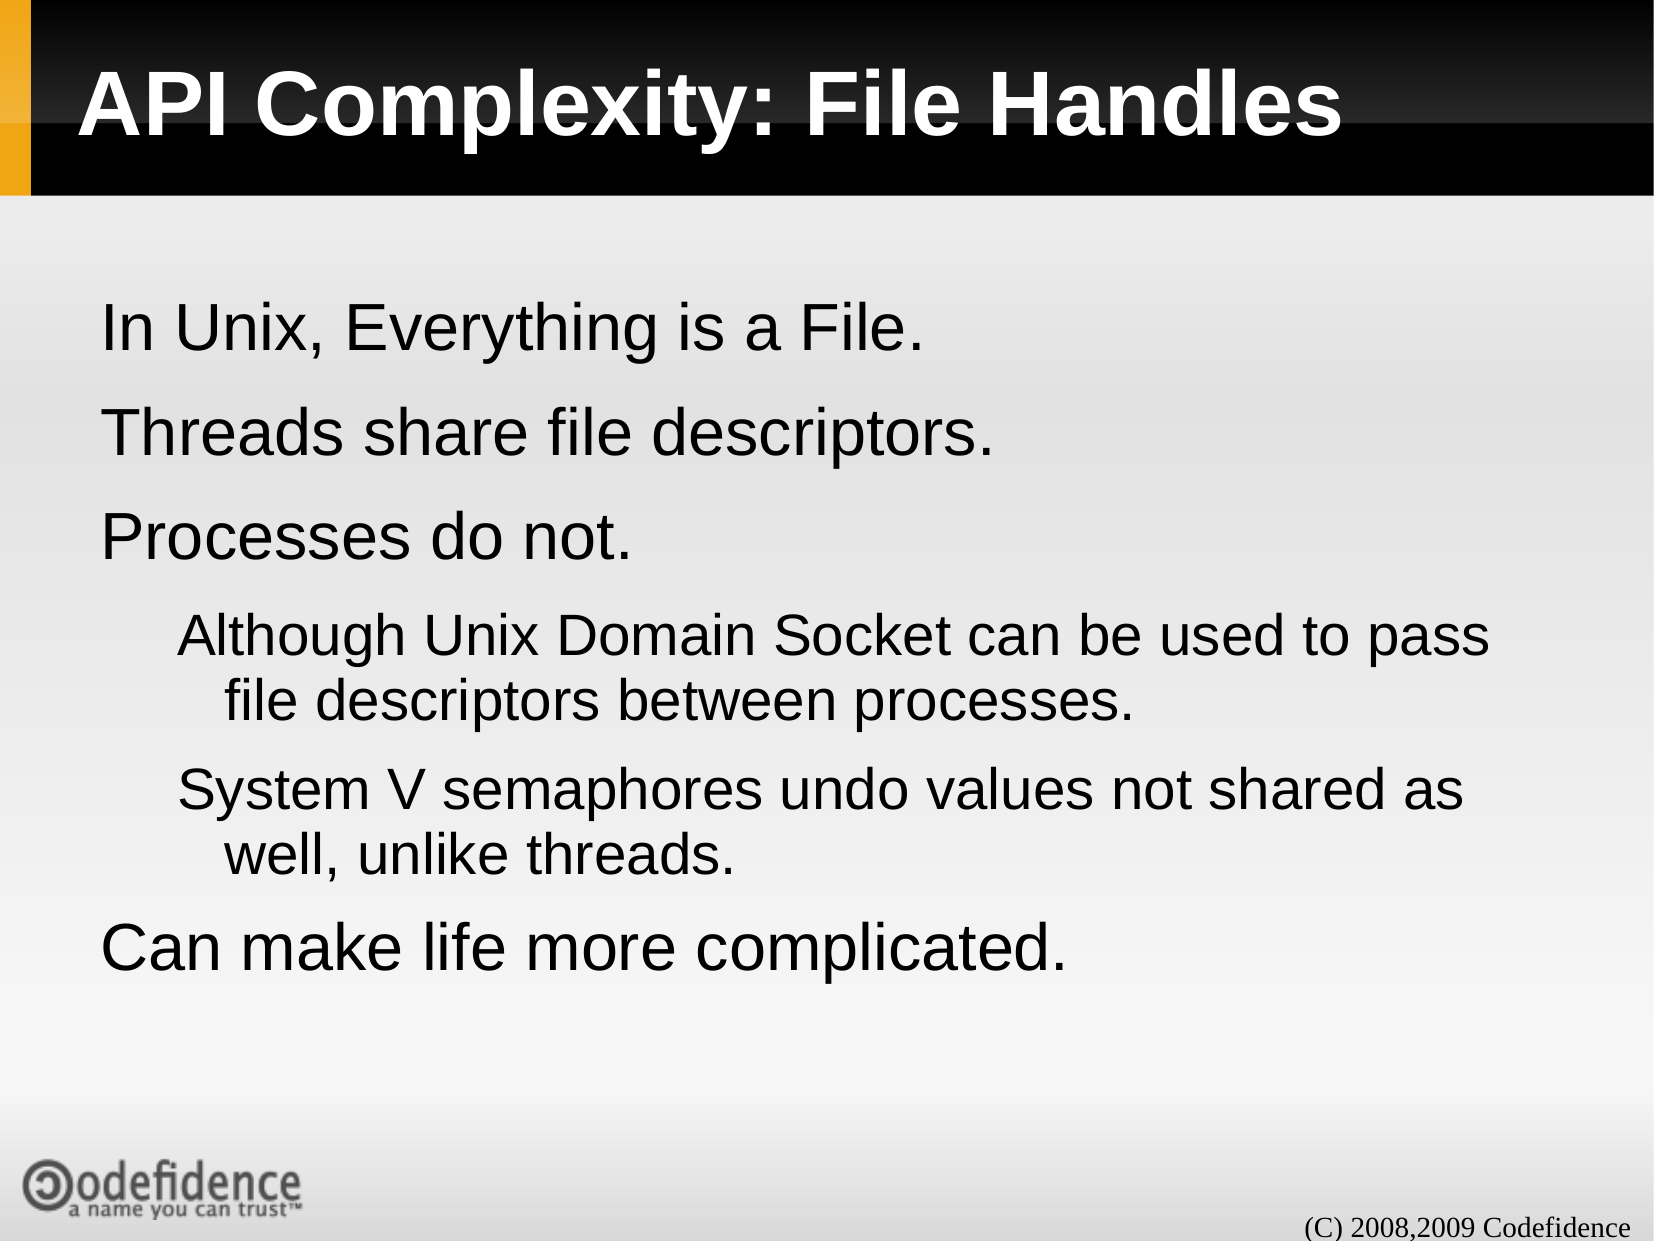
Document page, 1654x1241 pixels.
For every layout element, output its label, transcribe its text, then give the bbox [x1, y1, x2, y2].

picture [0, 0, 1654, 1241]
title API Complexity: File Handles [76, 7, 1565, 200]
list In Unix, Everything is a File. Threads share file descriptors. Processes do not. Although Unix Domain Socket can be used to pass file descriptors between processes. System V semaphores undo values not shared as well, unlike threads. Can make life more complicated. [82, 290, 1571, 1094]
